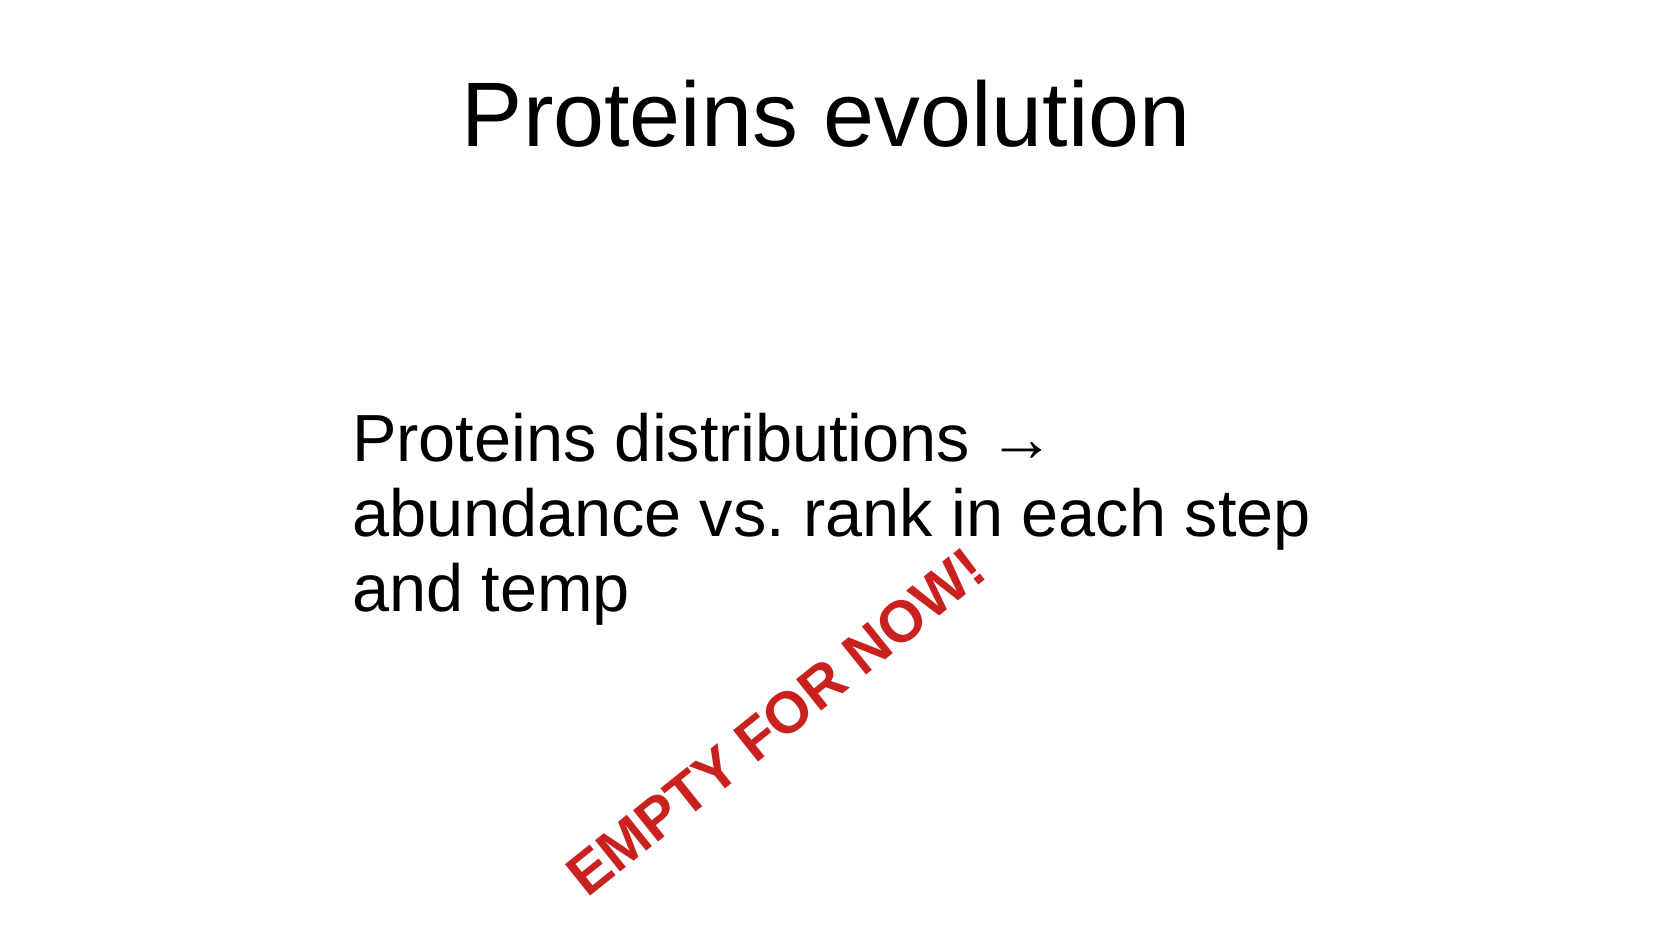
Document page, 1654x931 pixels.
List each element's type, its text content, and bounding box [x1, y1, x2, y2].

text_box EMPTY FOR NOW! [451, 396, 1167, 931]
title Proteins evolution [82, 37, 1571, 193]
text_box Proteins distributions → abundance vs. rank in each step and temp [337, 393, 1388, 633]
